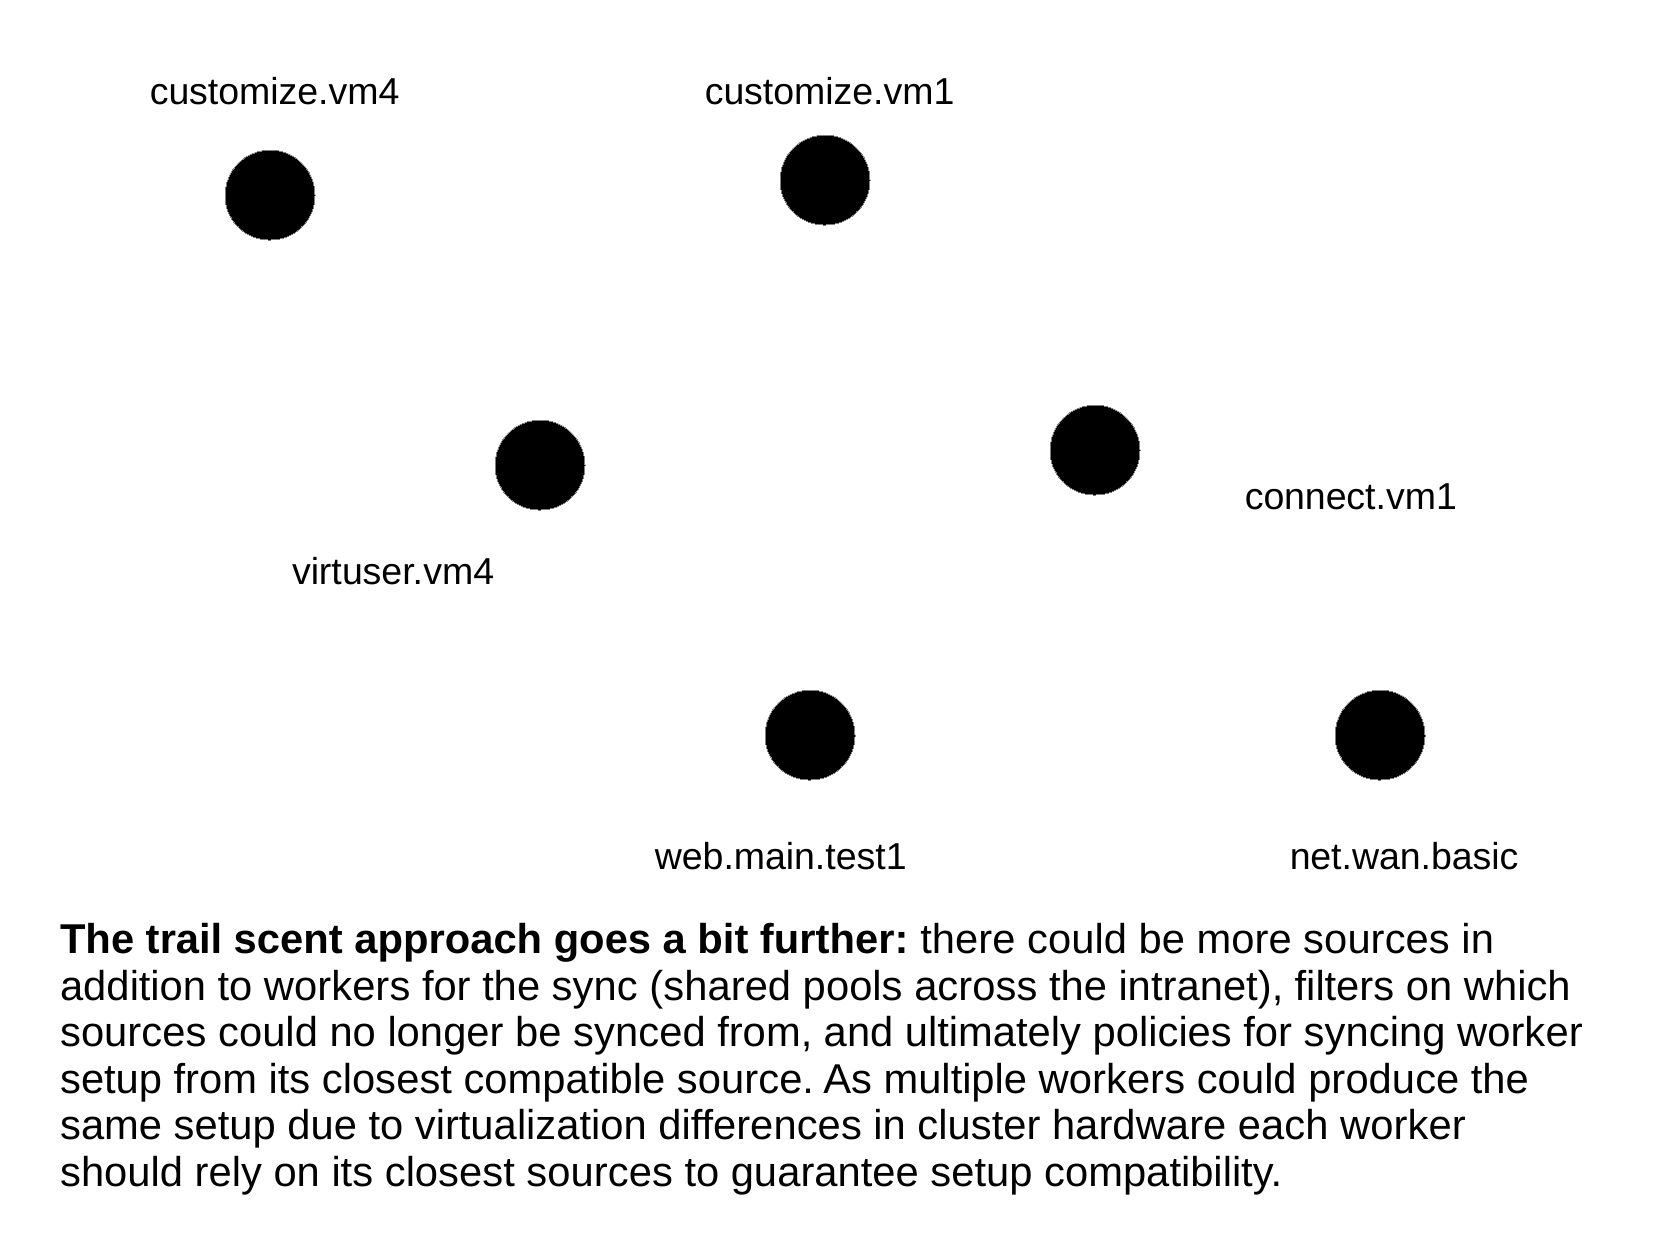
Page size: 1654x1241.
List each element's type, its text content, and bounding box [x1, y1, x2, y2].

text_box net.wan.basic [1275, 828, 1580, 886]
text_box [495, 420, 586, 511]
text_box [225, 150, 316, 241]
text_box customize.vm1 [690, 63, 1011, 121]
text_box connect.vm1 [1230, 468, 1545, 526]
text_box virtuser.vm4 [277, 543, 541, 601]
text_box [1335, 690, 1426, 781]
text_box web.main.test1 [640, 828, 958, 886]
text_box [1050, 405, 1141, 496]
text_box [765, 690, 856, 781]
text_box The trail scent approach goes a bit further: there could be more sources in addition to workers for the sync (shared pools across the intranet), filters on which sources could no longer be synced from, and ultimately policies for syncing worker setup from its closest compatible source. As multiple workers could produce the same setup due to virtualization differences in cluster hardware each worker should rely on its closest sources to guarantee setup compatibility. [60, 916, 1591, 1196]
text_box customize.vm4 [135, 63, 456, 121]
text_box [780, 135, 871, 226]
